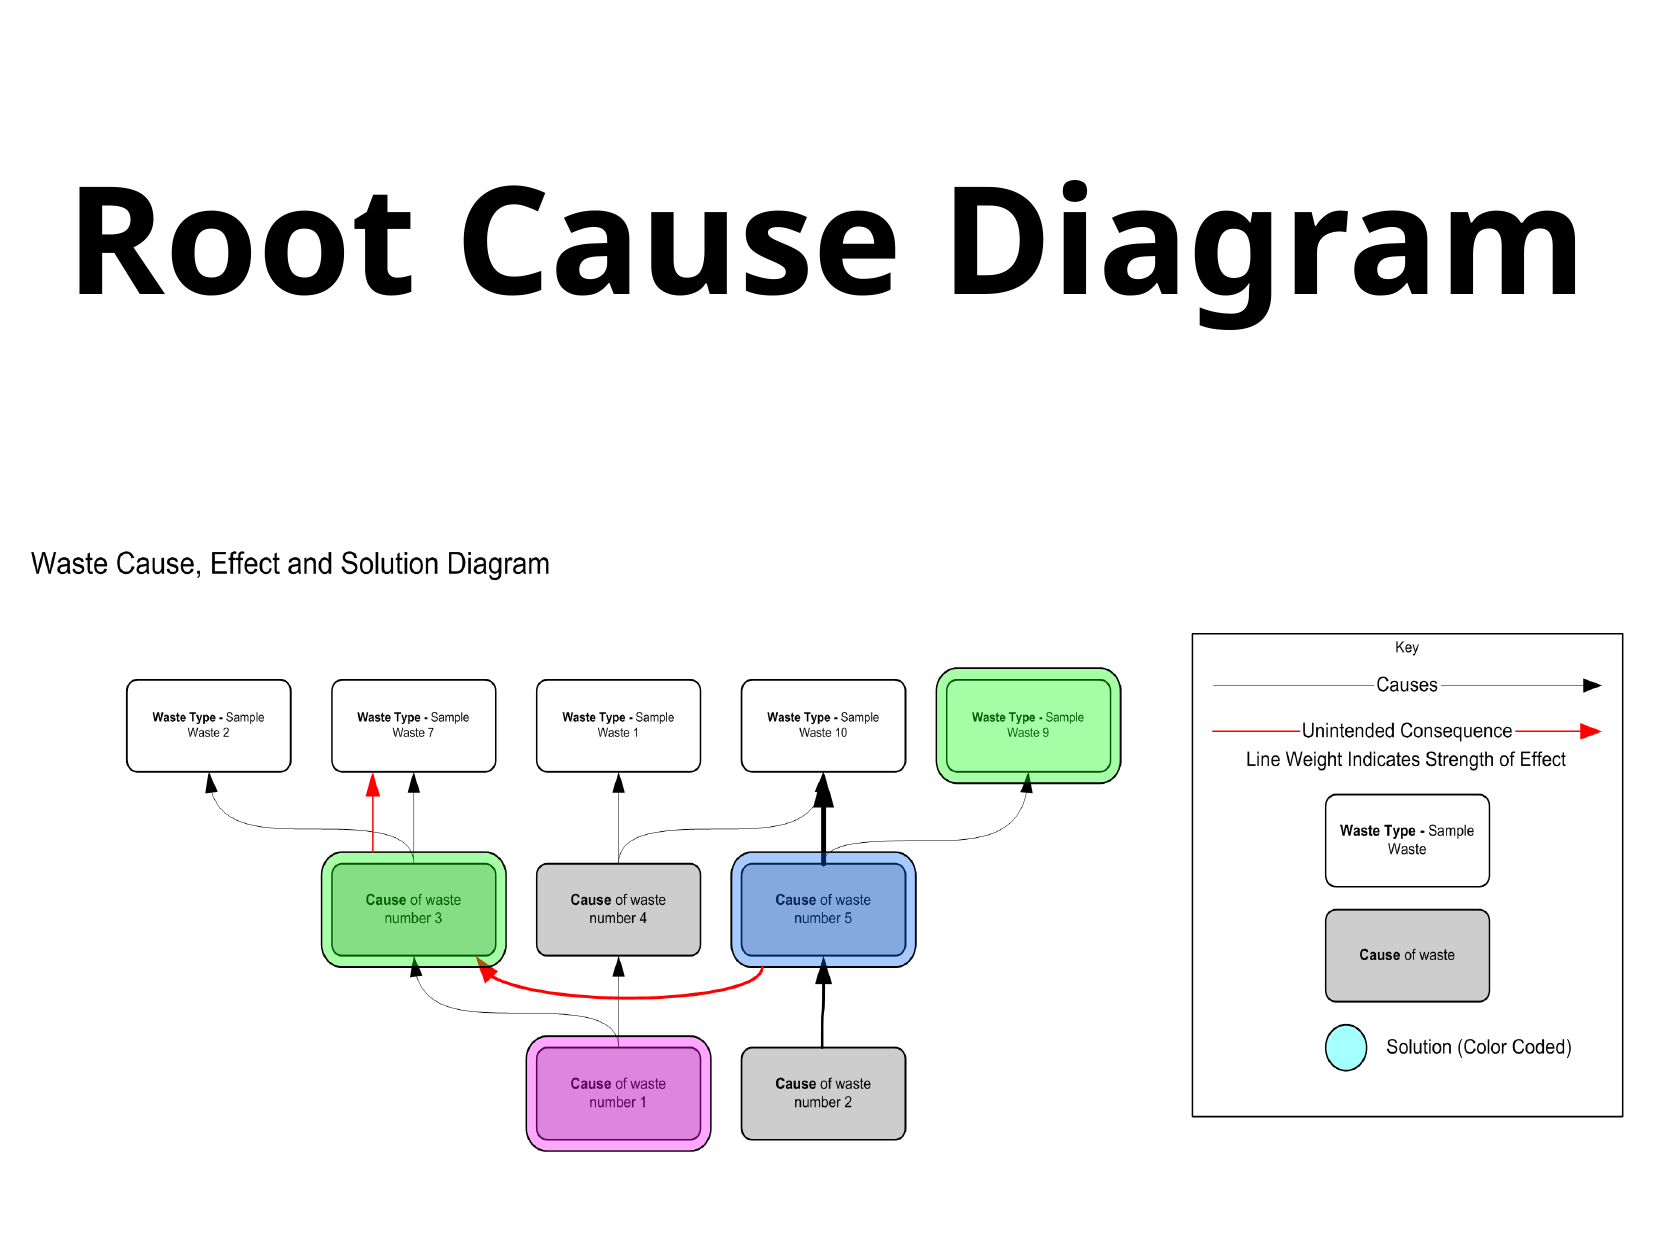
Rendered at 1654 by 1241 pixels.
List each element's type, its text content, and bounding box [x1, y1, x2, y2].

title Root Cause Diagram [59, 59, 1595, 414]
picture [29, 541, 1625, 1152]
